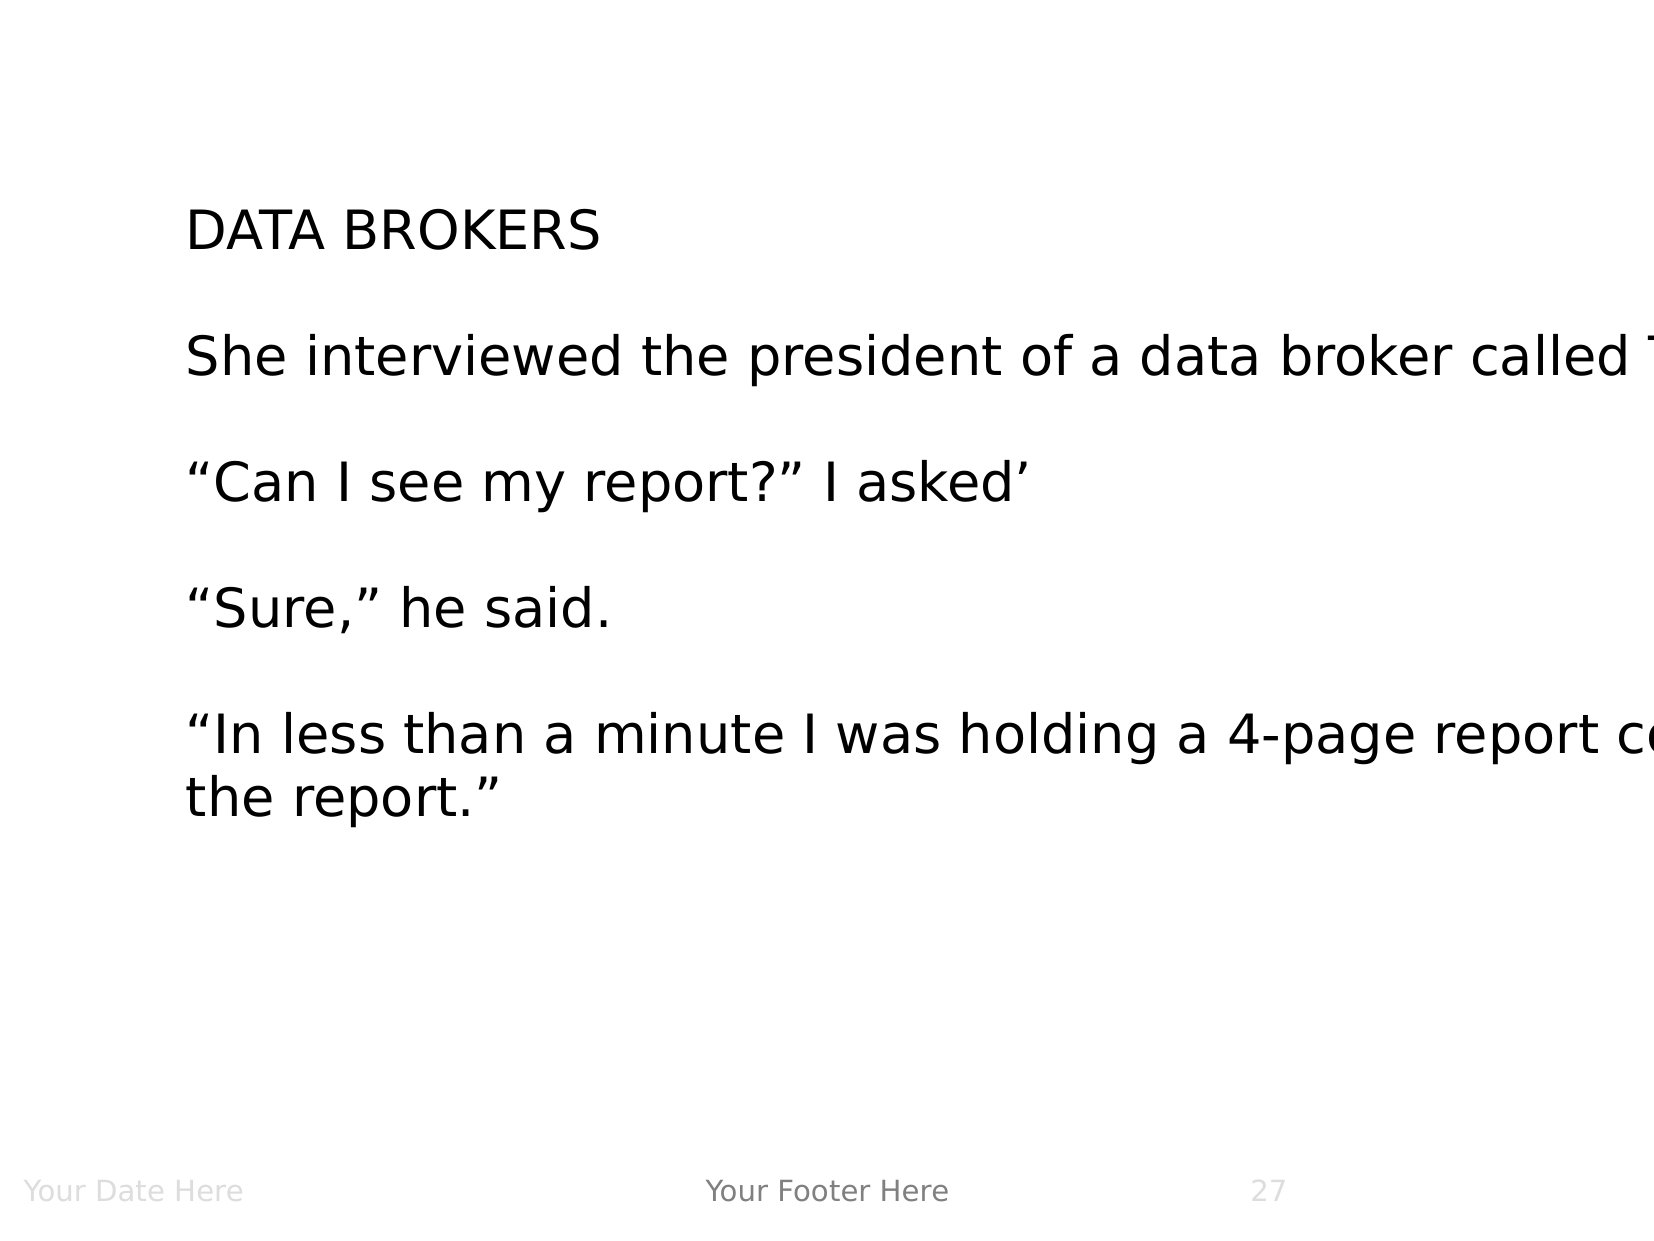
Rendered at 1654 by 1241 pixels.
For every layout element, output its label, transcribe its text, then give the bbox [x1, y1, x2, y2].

text_box Your Footer Here [565, 1172, 1090, 1241]
text_box Your Date Here [23, 1172, 409, 1241]
text_box [1250, 1172, 1636, 1241]
text_box DATA BROKERS She interviewed the president of a data broker called TLO. “Can I see my report?” I asked’ “Sure,” he said. “In less than a minute I was holding a 4-page report containing all my previous addresses—dating back to the number on my dorm room in college: #536B. There was not a single piece of inaccurate information in the report.” [171, 192, 1498, 1052]
